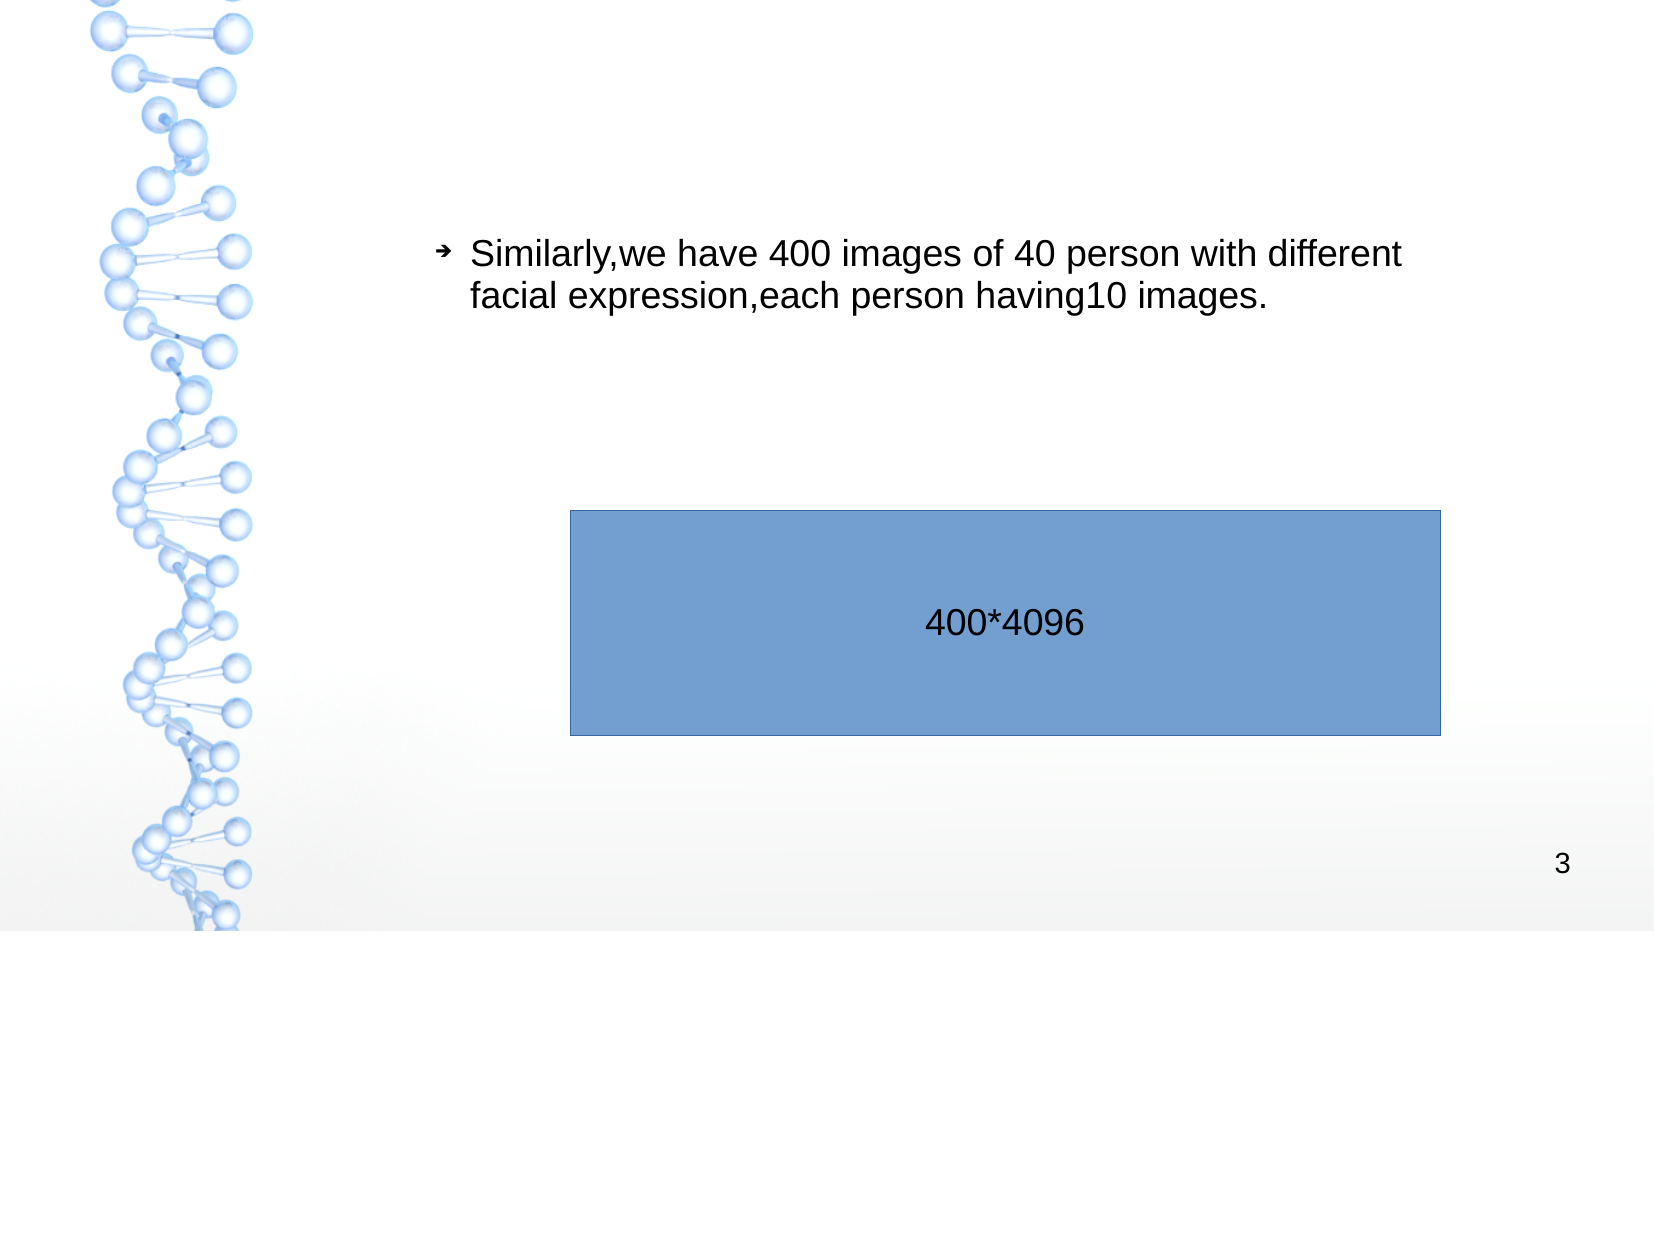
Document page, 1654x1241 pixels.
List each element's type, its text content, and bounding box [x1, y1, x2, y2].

text_box 400*4096 [570, 510, 1441, 736]
text_box Similarly,we have 400 images of 40 person with different facial expression,each person having10 images. [420, 225, 1516, 324]
picture [0, 0, 1654, 931]
